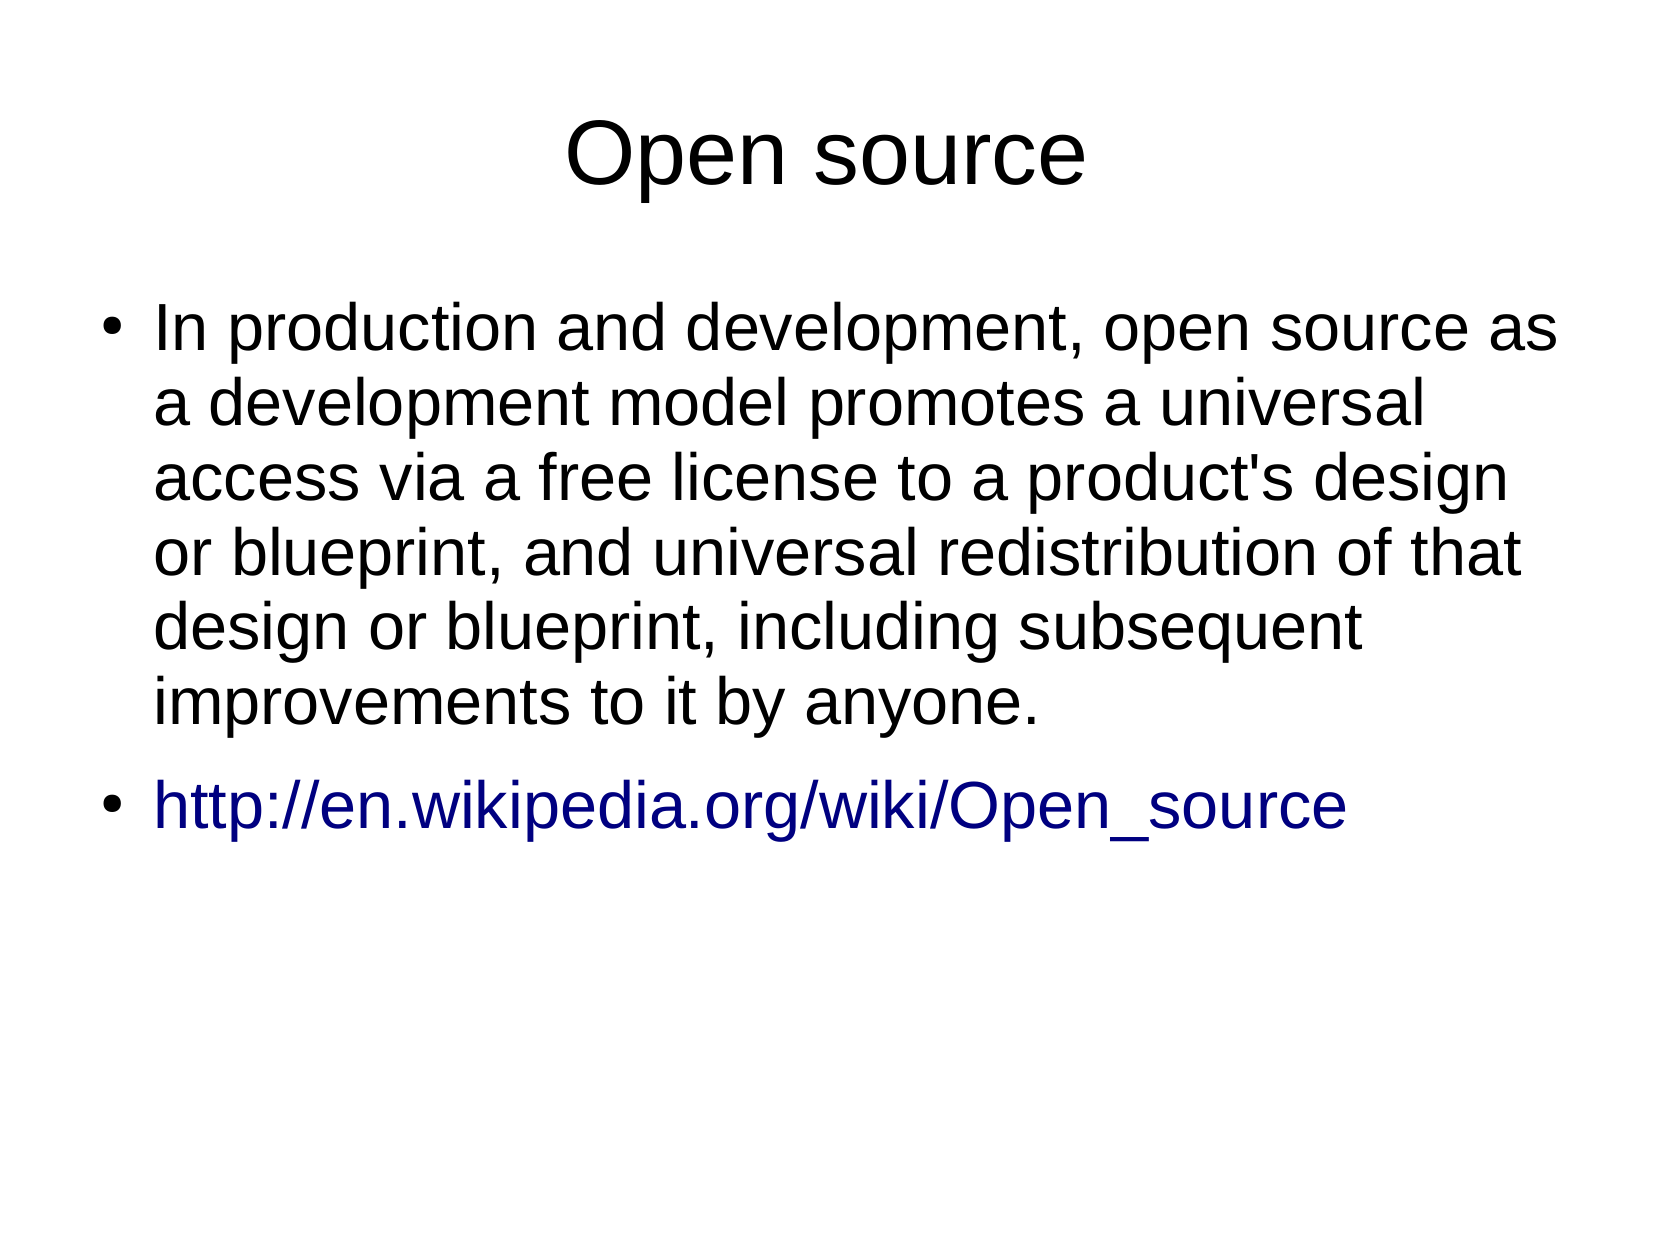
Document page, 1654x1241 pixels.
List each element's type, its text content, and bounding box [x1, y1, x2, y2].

title Open source [82, 49, 1571, 257]
list In production and development, open source as a development model promotes a universal access via a free license to a product's design or blueprint, and universal redistribution of that design or blueprint, including subsequent improvements to it by anyone. http://en.wikipedia.org/wiki/Open_source [82, 290, 1571, 1010]
